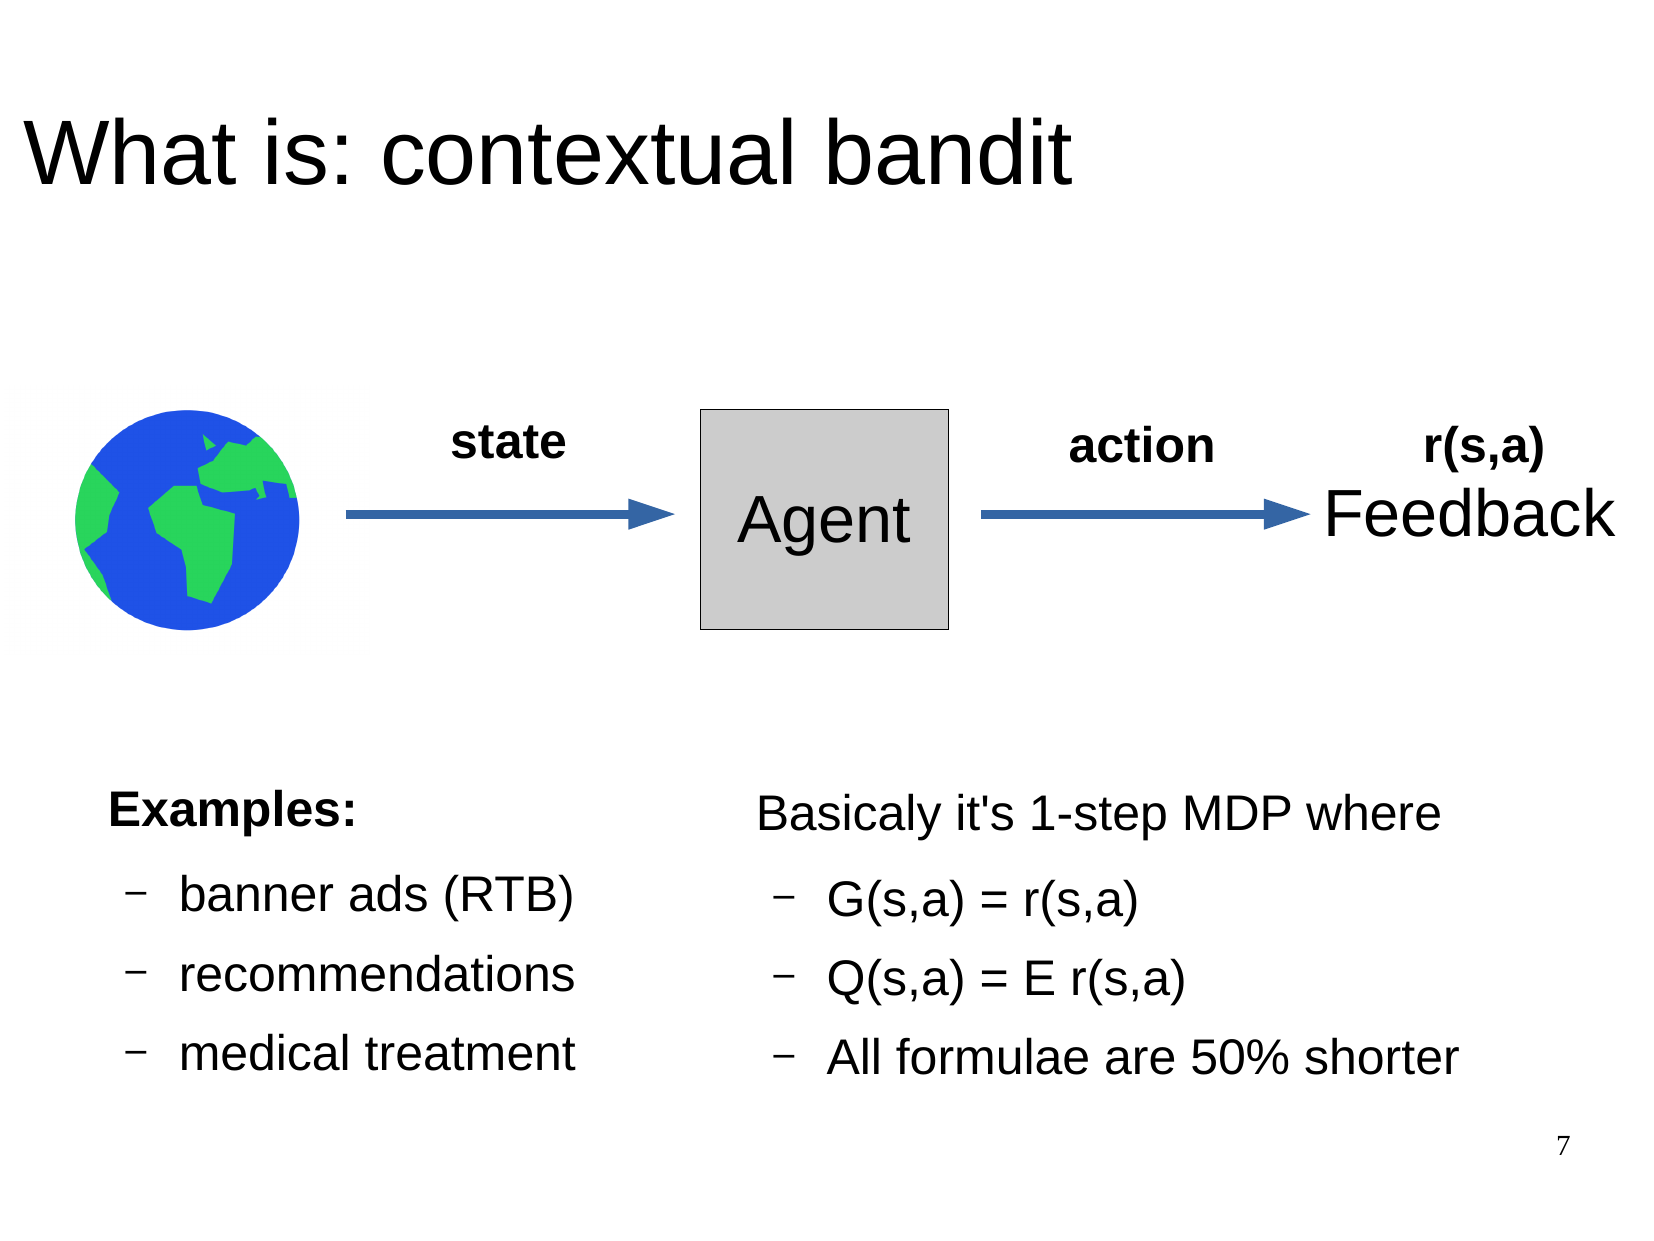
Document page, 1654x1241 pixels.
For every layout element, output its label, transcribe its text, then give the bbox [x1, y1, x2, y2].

picture [4, 385, 370, 655]
text_box Agent [700, 409, 949, 630]
list Examples: banner ads (RTB) recommendations medical treatment [36, 781, 1336, 1241]
text_box action [1053, 409, 1231, 481]
title What is: contextual bandit [23, 49, 1512, 257]
text_box Feedback [1259, 468, 1654, 559]
list Basicaly it's 1-step MDP where G(s,a) = r(s,a) Q(s,a) = E r(s,a) All formulae are 50% shorter [1336, 785, 1630, 1241]
text_box r(s,a) [1408, 409, 1561, 481]
text_box state [352, 406, 666, 478]
